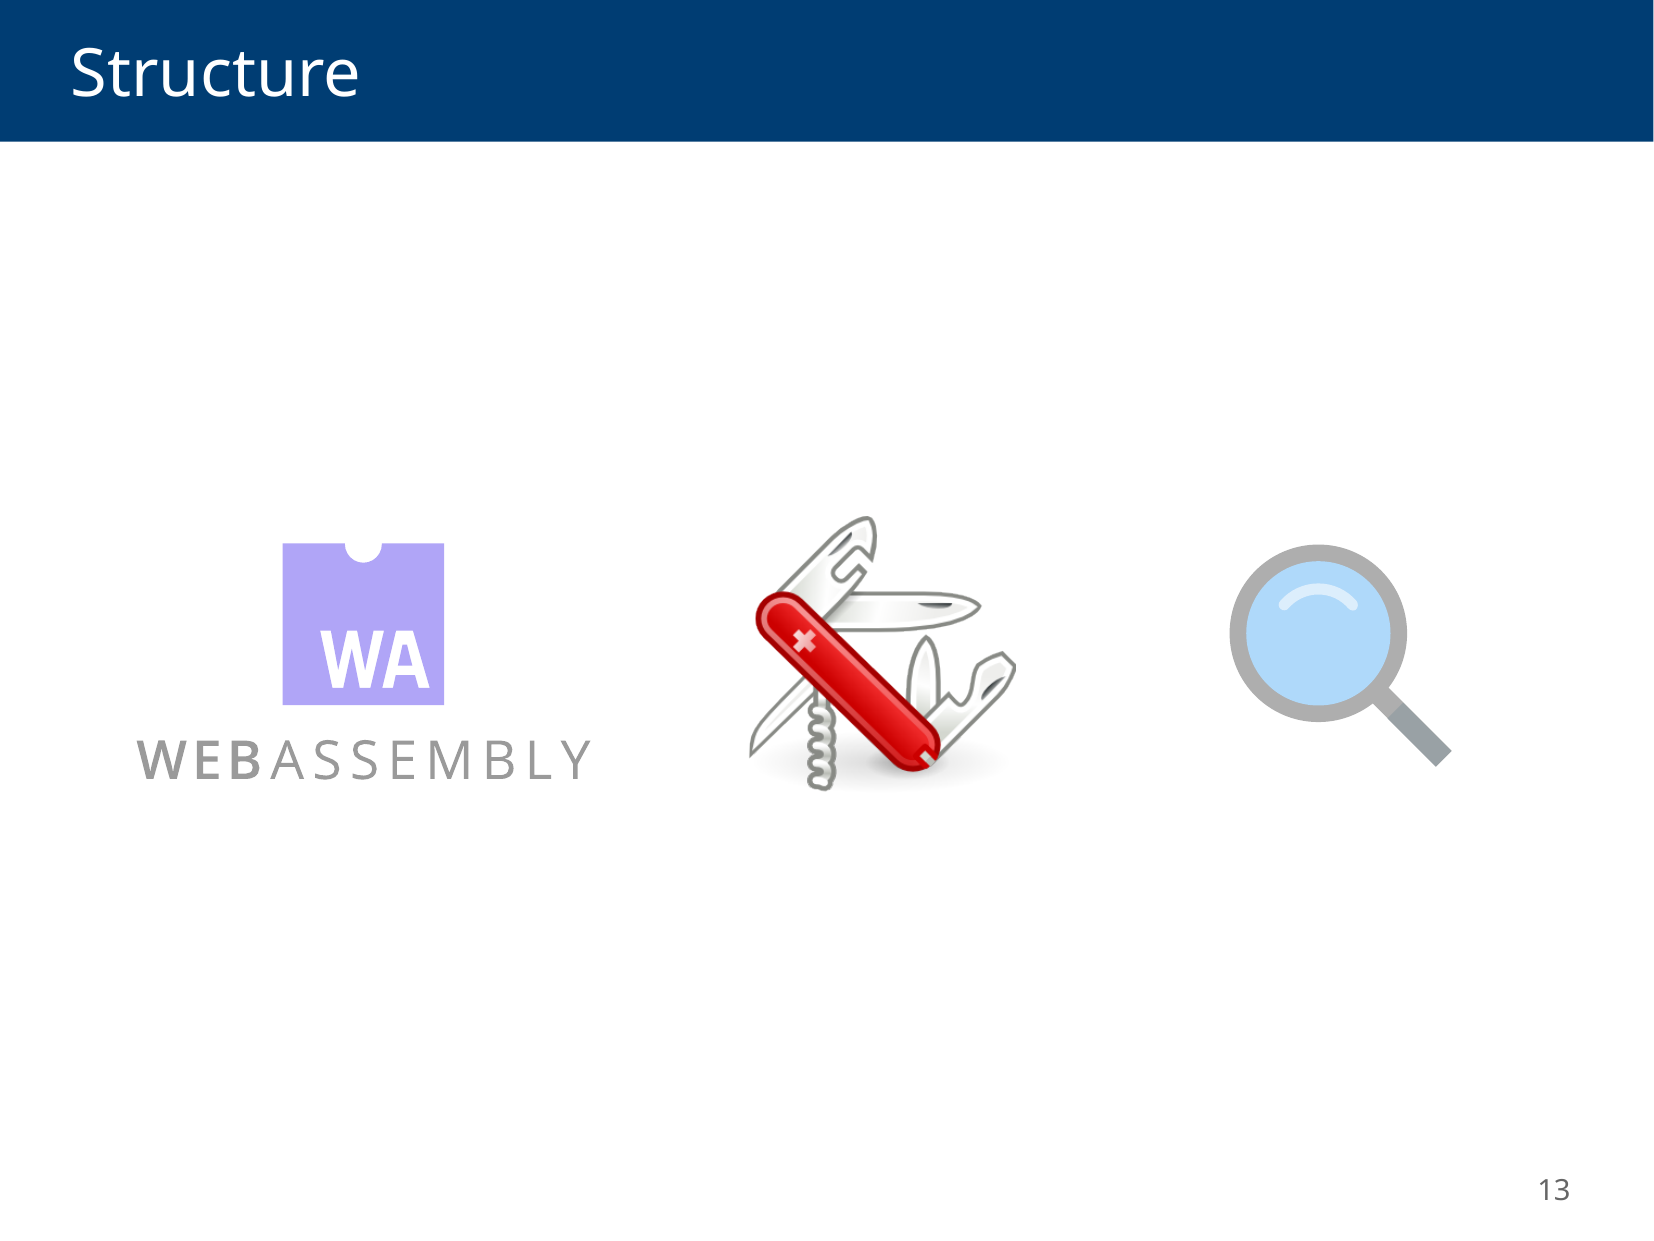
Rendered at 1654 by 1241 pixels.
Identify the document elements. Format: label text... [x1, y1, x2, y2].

picture [1204, 519, 1477, 792]
picture [136, 543, 591, 780]
picture [738, 516, 1016, 795]
title Structure [0, 0, 1654, 142]
